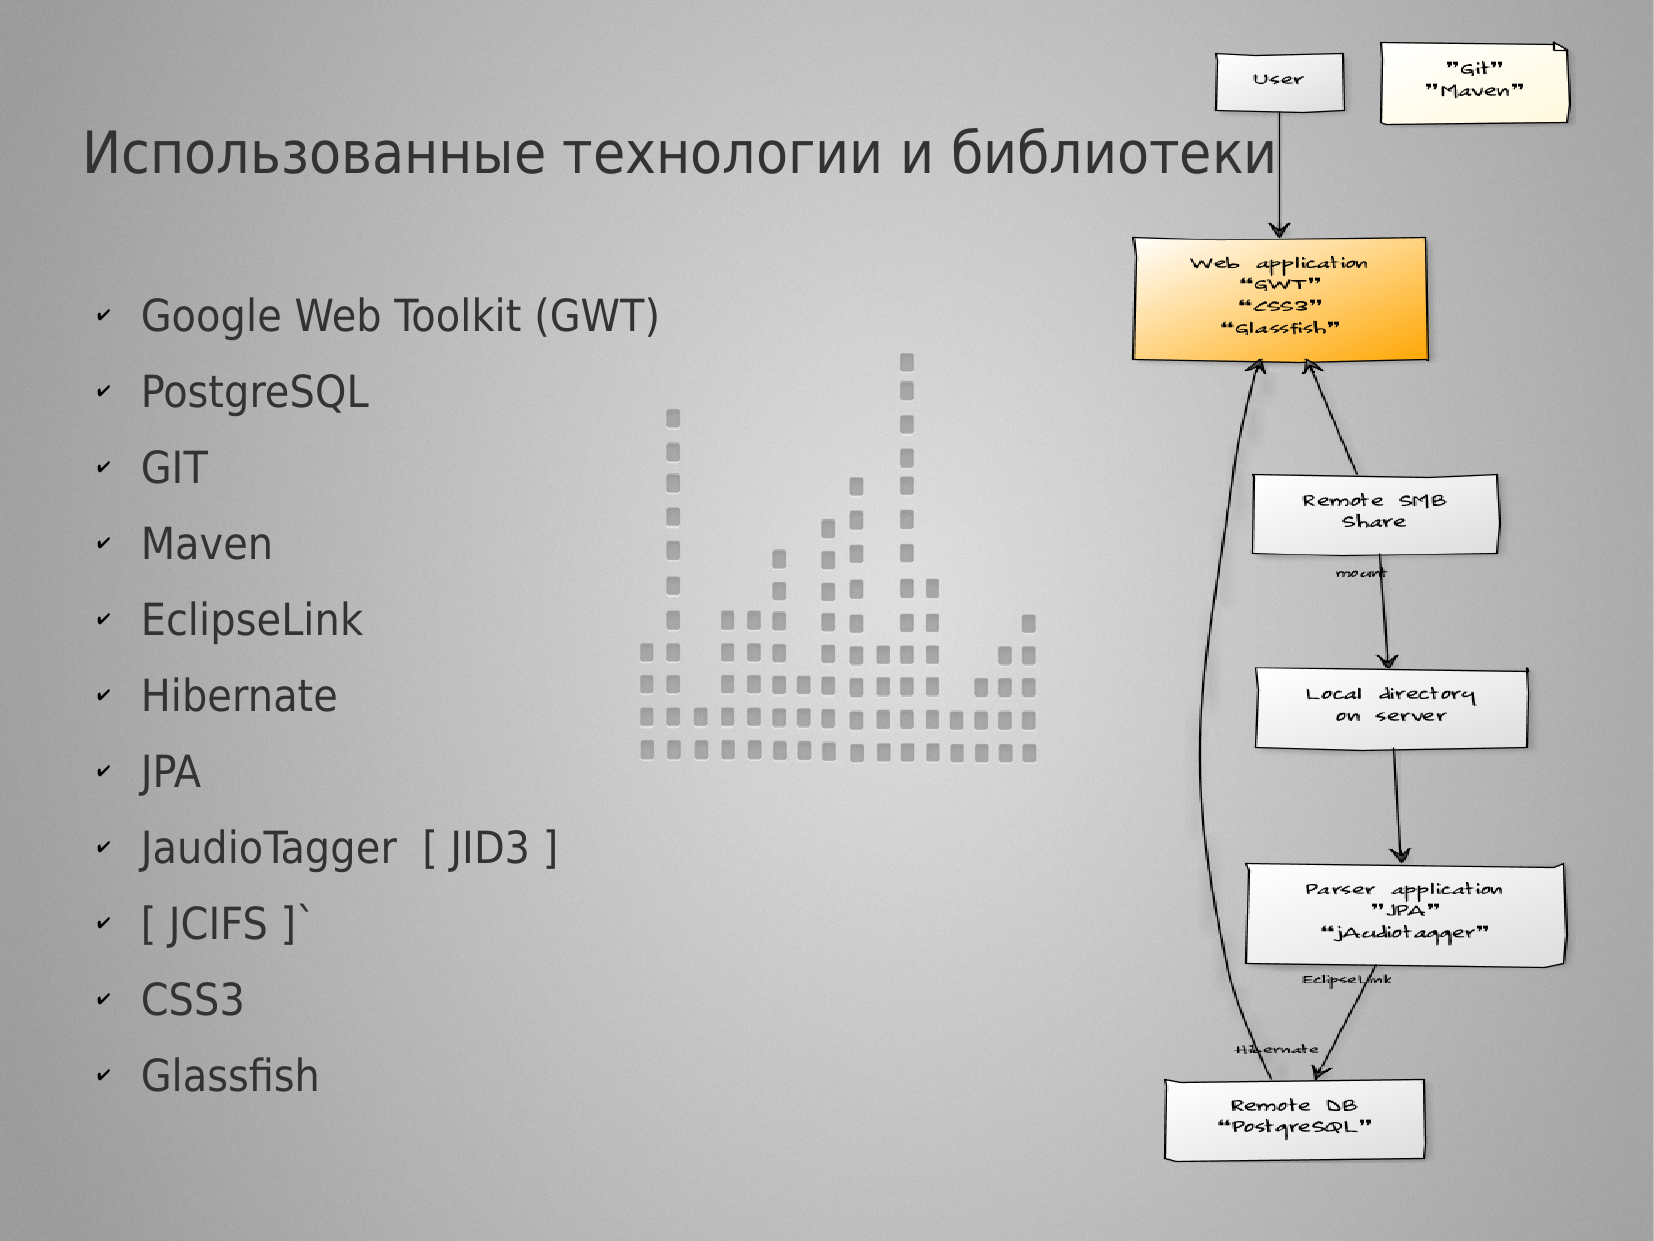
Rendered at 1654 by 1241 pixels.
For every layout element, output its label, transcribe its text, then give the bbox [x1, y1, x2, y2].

title Использованные технологии и библиотеки [82, 49, 1125, 257]
list Google Web Toolkit (GWT) PostgreSQL GIT Maven EclipseLink Hibernate JPA JaudioTagger [ JID3 ] [ JCIFS ]` CSS3 Glassfish [82, 290, 1125, 1109]
picture [0, 0, 1654, 1241]
